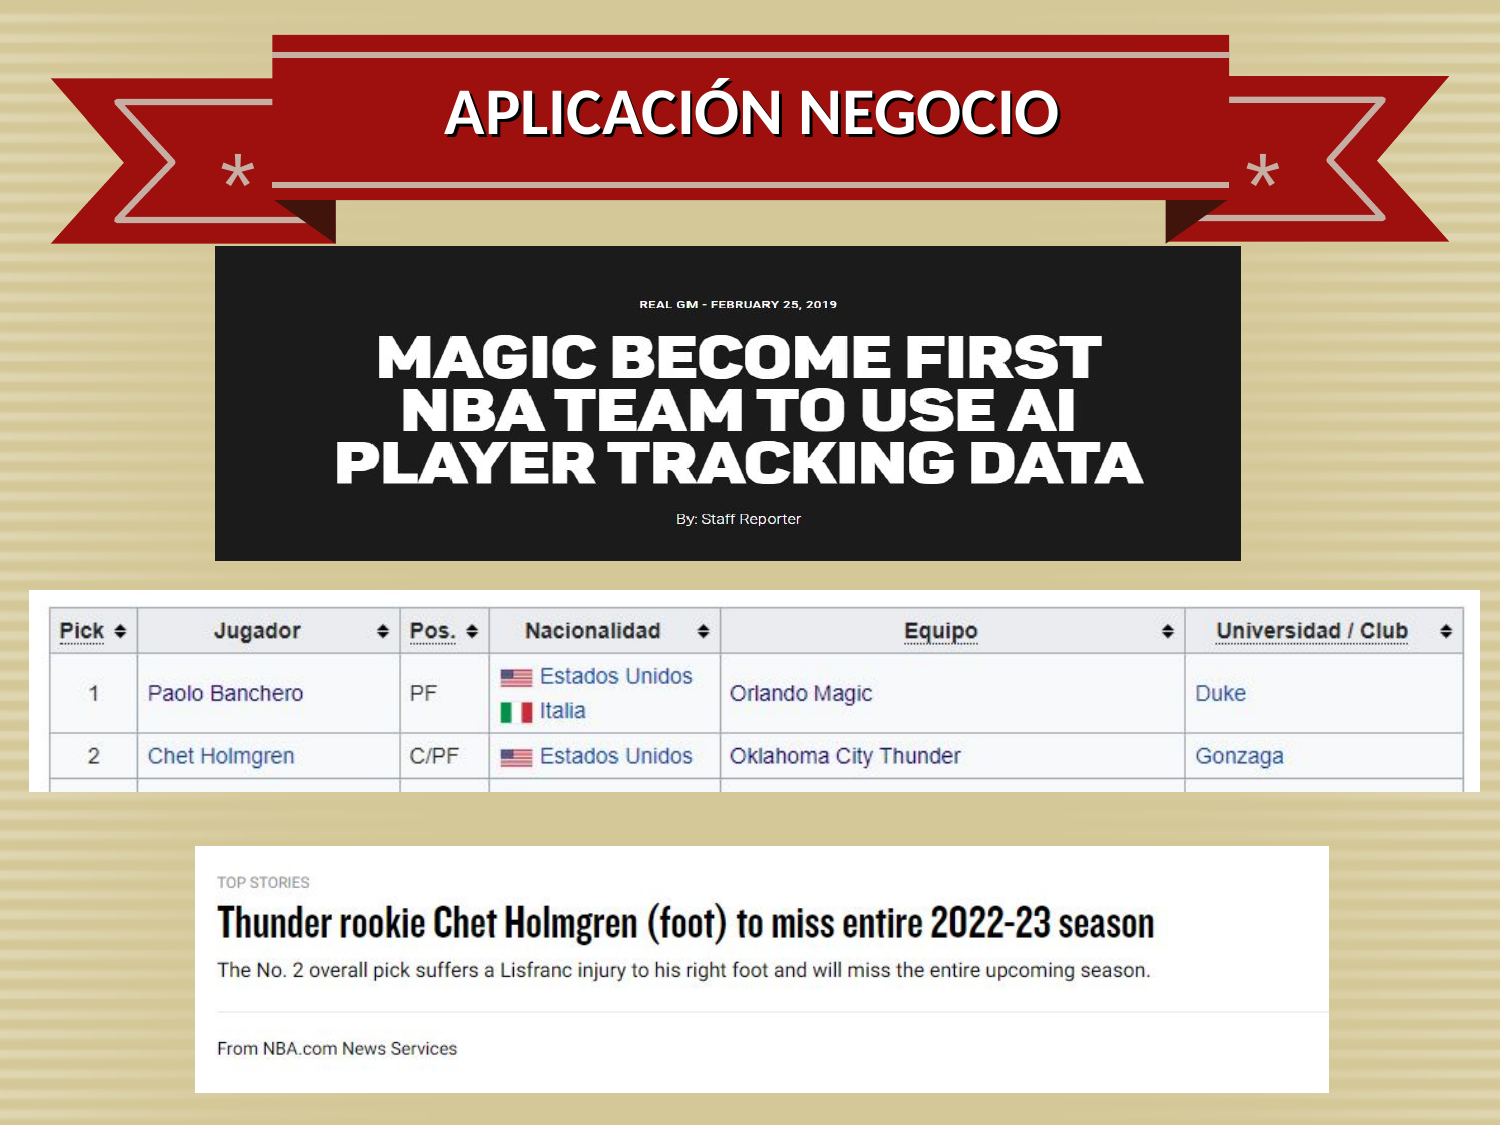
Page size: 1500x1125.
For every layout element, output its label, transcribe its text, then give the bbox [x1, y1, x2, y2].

picture [0, 0, 1500, 1125]
title APLICACIÓN NEGOCIO [265, 59, 1241, 178]
